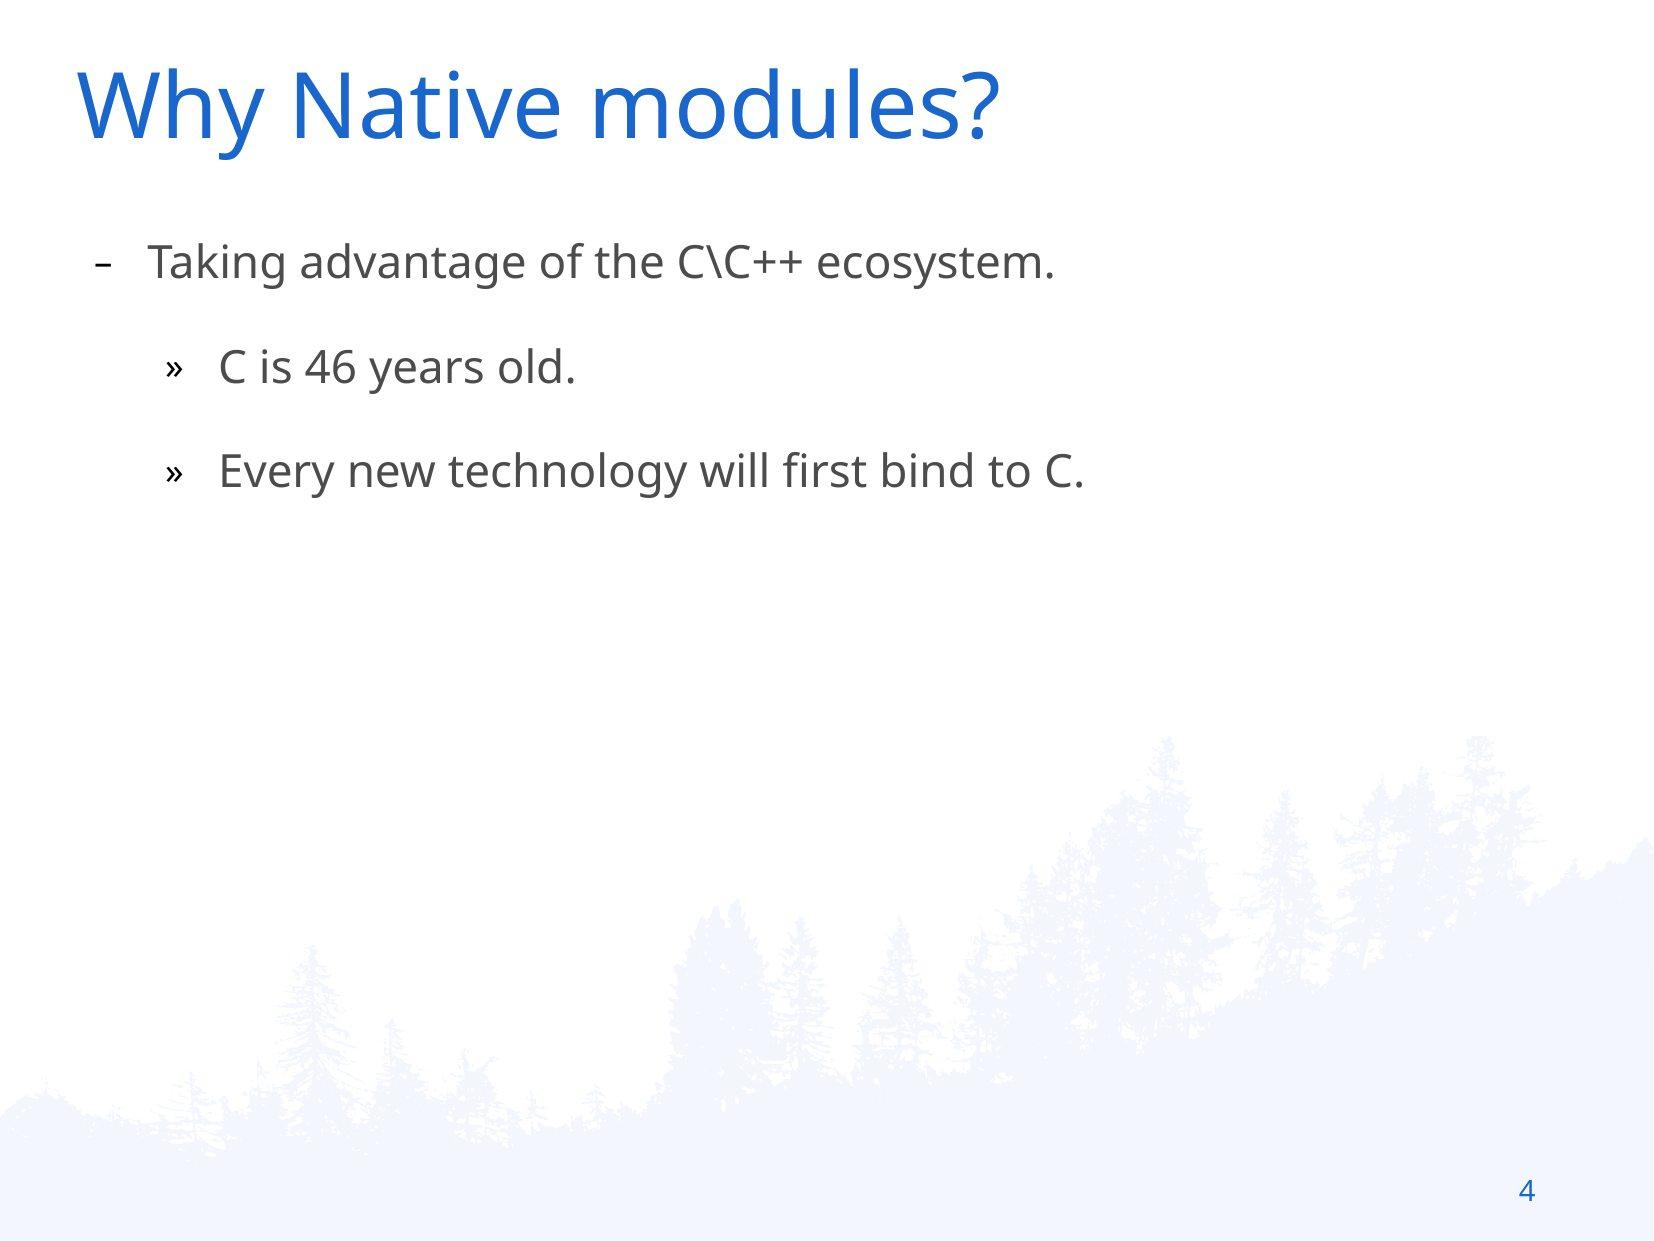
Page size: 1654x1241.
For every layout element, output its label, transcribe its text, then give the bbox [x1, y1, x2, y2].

title Why Native modules? [76, 0, 1565, 207]
picture [0, 736, 1654, 1241]
list Taking advantage of the C\C++ ecosystem. C is 46 years old. Every new technology will first bind to C. [76, 217, 1565, 923]
